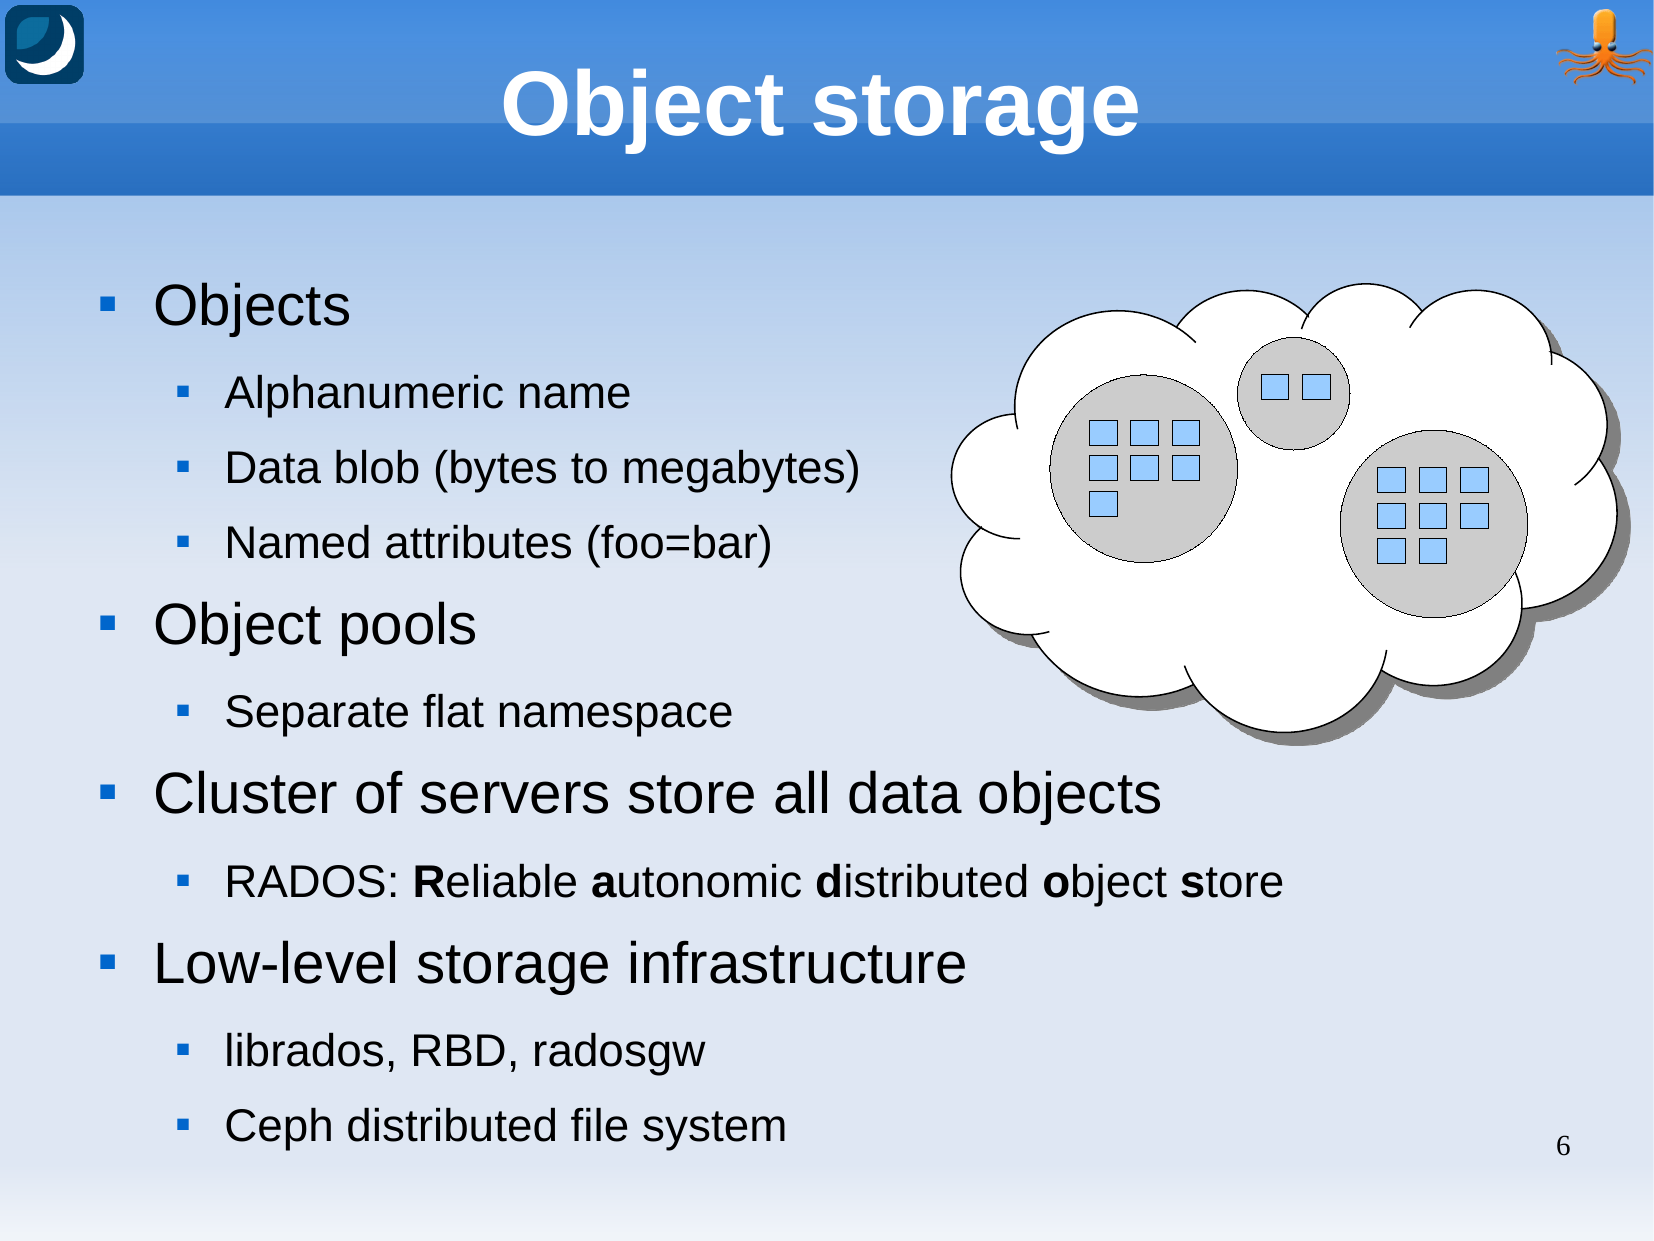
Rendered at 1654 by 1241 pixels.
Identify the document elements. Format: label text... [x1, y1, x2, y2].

text_box [1419, 538, 1447, 564]
text_box [1571, 361, 1618, 594]
list Objects Alphanumeric name Data blob (bytes to megabytes) Named attributes (foo=bar) Object pools Separate flat namespace Cluster of servers store all data objects RADOS: Reliable autonomic distributed object store Low-level storage infrastructure librados, RBD, radosgw Ceph distributed file system [82, 272, 1571, 1152]
text_box [1377, 538, 1406, 564]
text_box [1460, 467, 1489, 493]
text_box [1049, 374, 1238, 563]
text_box [1419, 503, 1447, 529]
text_box [1237, 337, 1351, 451]
text_box [1377, 503, 1406, 529]
title Object storage [76, 0, 1565, 208]
picture [0, 0, 1654, 1241]
text_box [1377, 467, 1406, 493]
text_box [1419, 467, 1447, 493]
text_box [1460, 503, 1489, 529]
